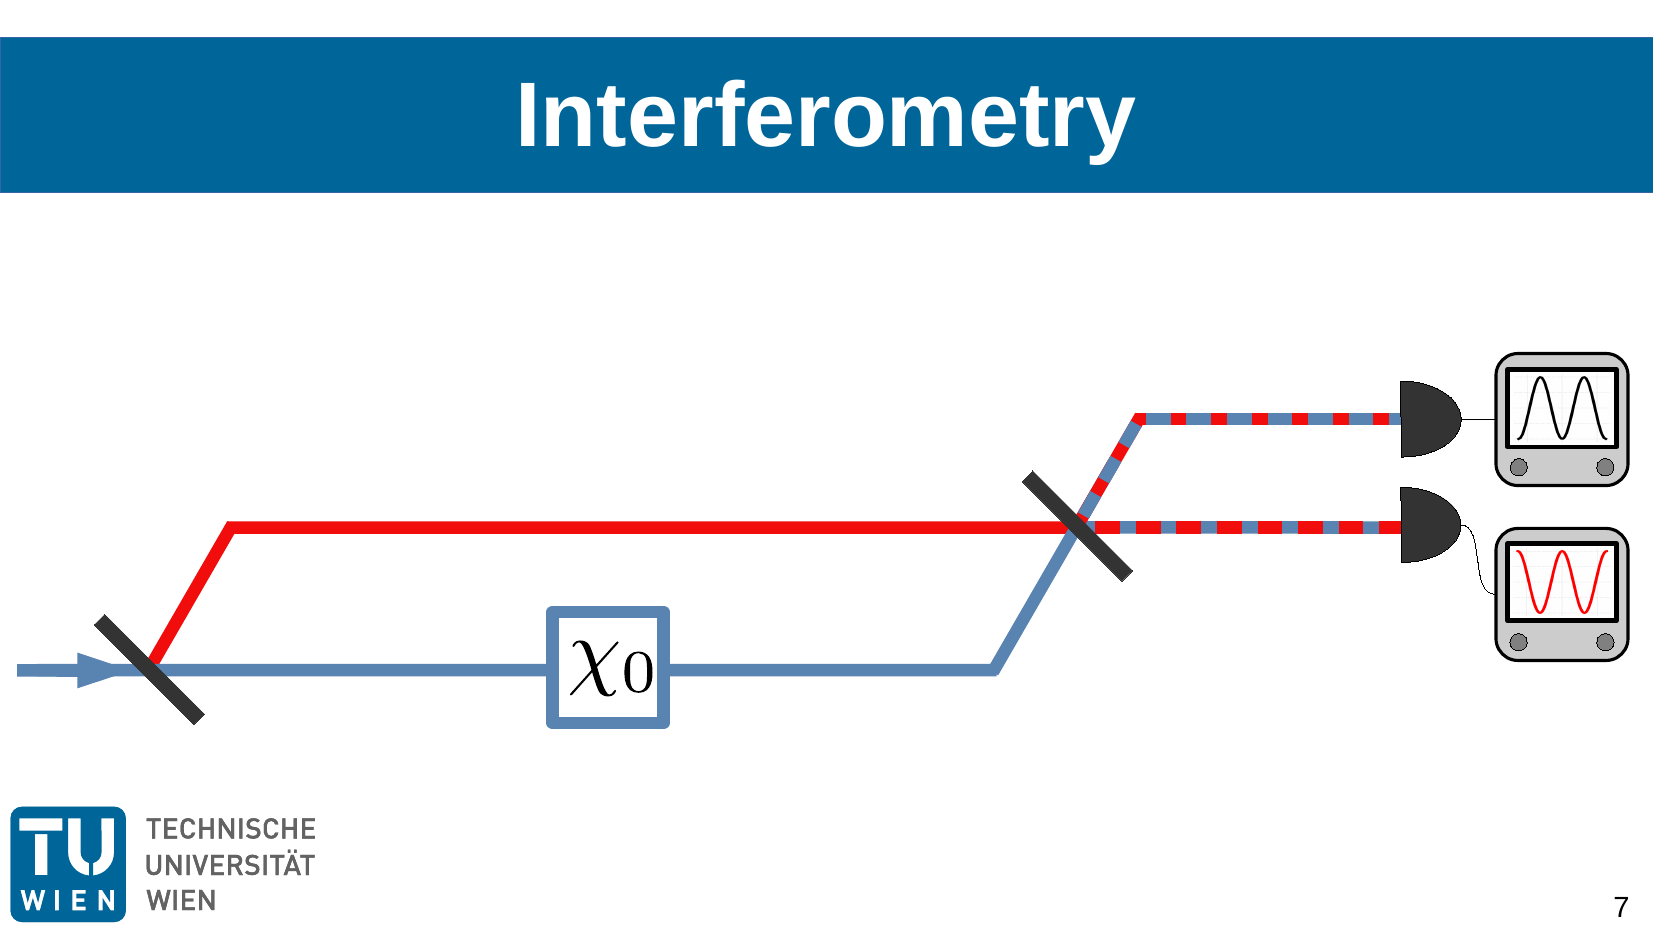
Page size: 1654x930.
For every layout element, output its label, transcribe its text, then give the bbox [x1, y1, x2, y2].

text_box [1495, 528, 1629, 661]
text_box [1400, 487, 1461, 563]
picture [1510, 371, 1614, 445]
text_box [1495, 353, 1629, 486]
text_box [1022, 470, 1133, 582]
text_box [1400, 381, 1462, 458]
text_box [552, 612, 664, 723]
title Interferometry [0, 37, 1653, 193]
text_box [94, 614, 205, 725]
picture [1509, 545, 1615, 619]
picture [553, 625, 661, 712]
